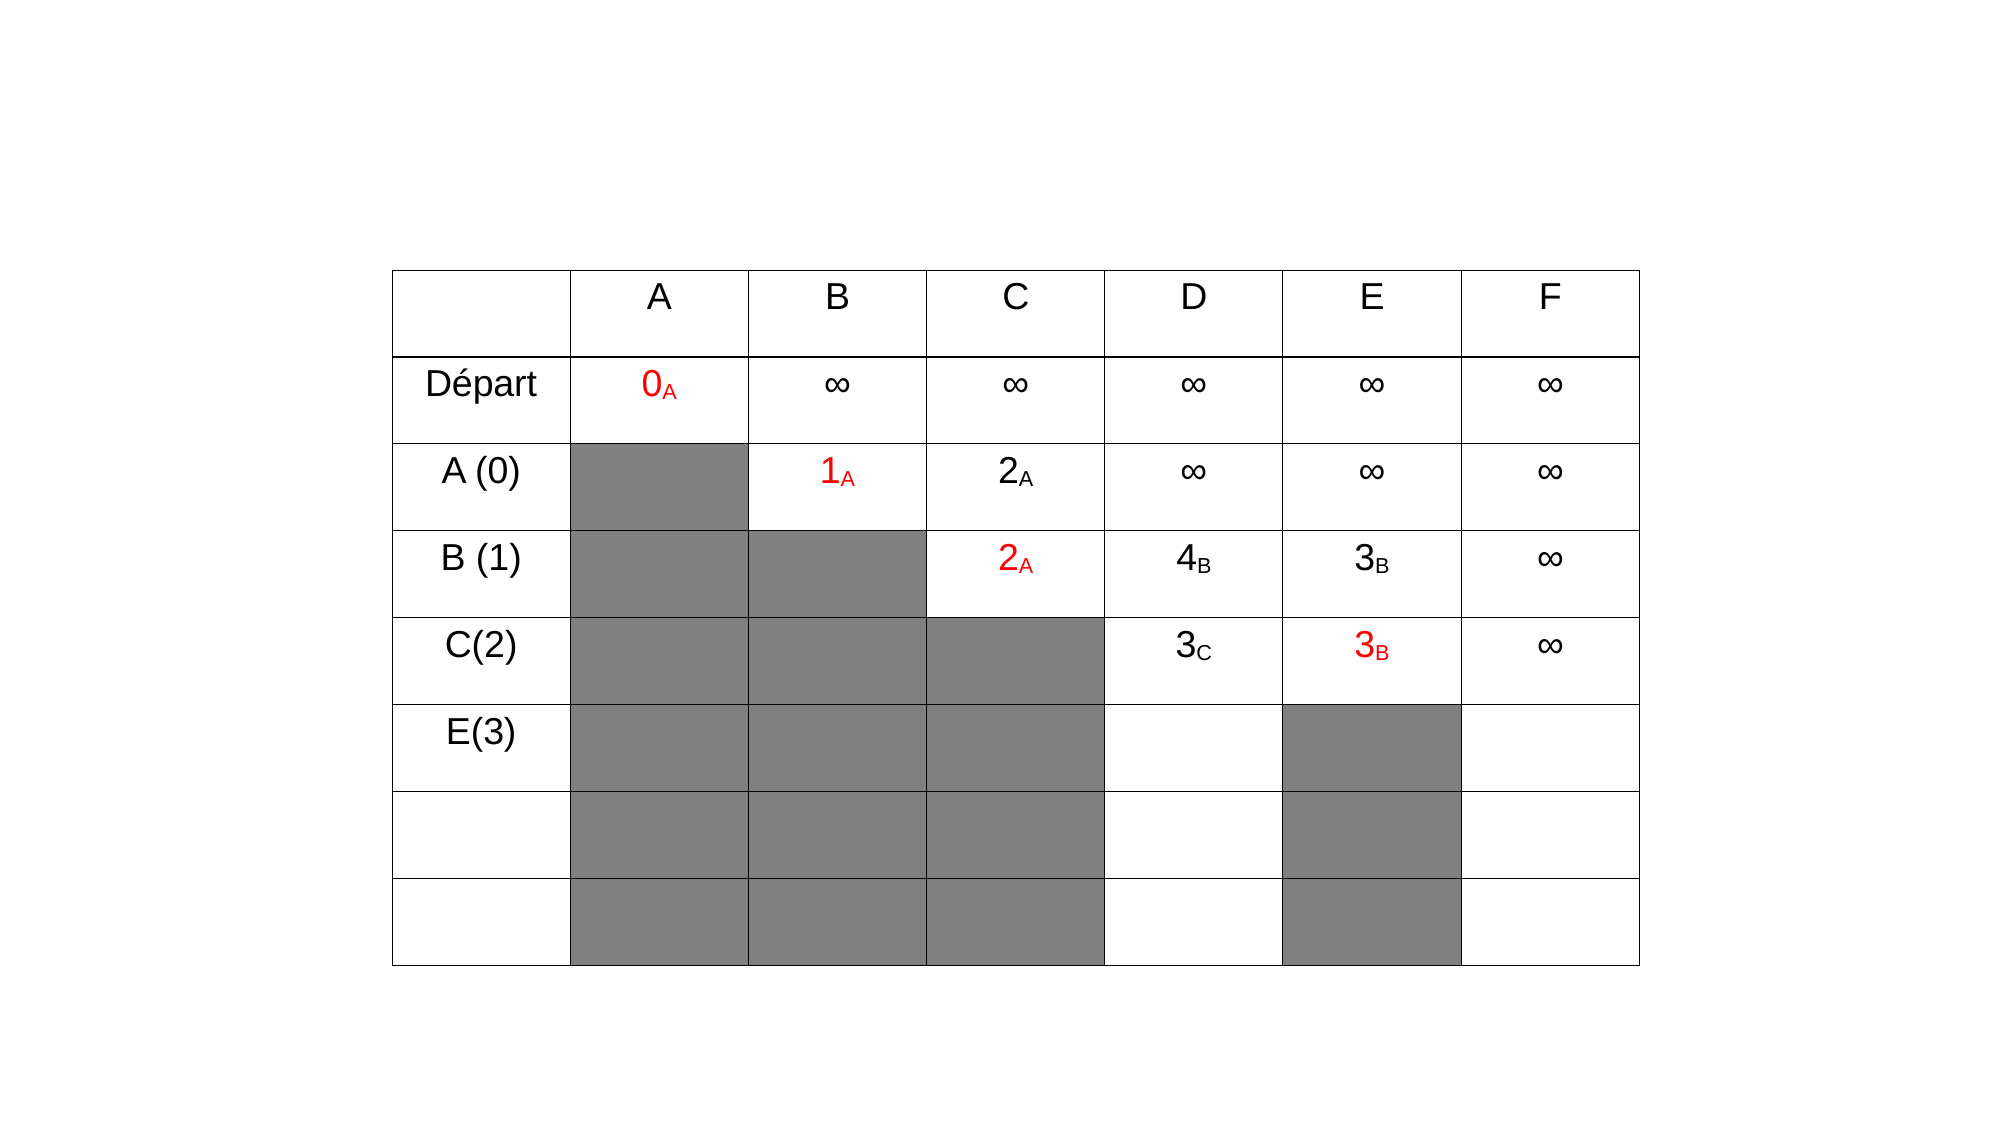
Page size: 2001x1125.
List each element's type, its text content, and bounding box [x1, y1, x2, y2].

table_cell [1105, 705, 1282, 791]
table_cell [1105, 879, 1282, 965]
table_cell ∞ [1105, 358, 1282, 443]
table_cell [749, 531, 926, 617]
table_cell [927, 705, 1104, 791]
table_cell 1A [749, 444, 926, 530]
table_cell [571, 444, 748, 530]
table_cell 3B [1283, 618, 1461, 704]
table_cell [571, 705, 748, 791]
table_cell [1283, 792, 1461, 878]
table_header A [571, 271, 748, 356]
table_header [393, 271, 570, 356]
table_cell ∞ [1462, 444, 1639, 530]
table_cell ∞ [927, 358, 1104, 443]
table_cell B (1) [393, 531, 570, 617]
table_header F [1462, 271, 1639, 356]
table_cell 2A [927, 531, 1104, 617]
table_cell [749, 705, 926, 791]
table_cell ∞ [1283, 444, 1461, 530]
table_header D [1105, 271, 1282, 356]
table_cell ∞ [1283, 358, 1461, 443]
table_header C [927, 271, 1104, 356]
table_cell 4B [1105, 531, 1282, 617]
table_cell A (0) [393, 444, 570, 530]
table_cell [571, 879, 748, 965]
table_cell ∞ [749, 358, 926, 443]
table_cell [1105, 792, 1282, 878]
table_cell [393, 879, 570, 965]
table_cell [1283, 705, 1461, 791]
table_cell ∞ [1462, 618, 1639, 704]
table_cell [749, 879, 926, 965]
table_cell [1462, 705, 1639, 791]
table_cell [749, 792, 926, 878]
table_cell [393, 792, 570, 878]
table_cell [571, 531, 748, 617]
table_cell [571, 792, 748, 878]
table_cell C(2) [393, 618, 570, 704]
table_header E [1283, 271, 1461, 356]
table_cell ∞ [1462, 531, 1639, 617]
table_cell 0A [571, 358, 748, 443]
table_header B [749, 271, 926, 356]
table_cell Départ [393, 358, 570, 443]
table_cell [1283, 879, 1461, 965]
table_cell E(3) [393, 705, 570, 791]
table_cell ∞ [1462, 358, 1639, 443]
table_cell [927, 792, 1104, 878]
table_cell [1462, 879, 1639, 965]
table_cell [749, 618, 926, 704]
table_cell [927, 618, 1104, 704]
table_cell 3B [1283, 531, 1461, 617]
table_cell 2A [927, 444, 1104, 530]
table_cell 3C [1105, 618, 1282, 704]
table_cell [1462, 792, 1639, 878]
table_cell ∞ [1105, 444, 1282, 530]
table_cell [571, 618, 748, 704]
table_cell [927, 879, 1104, 965]
